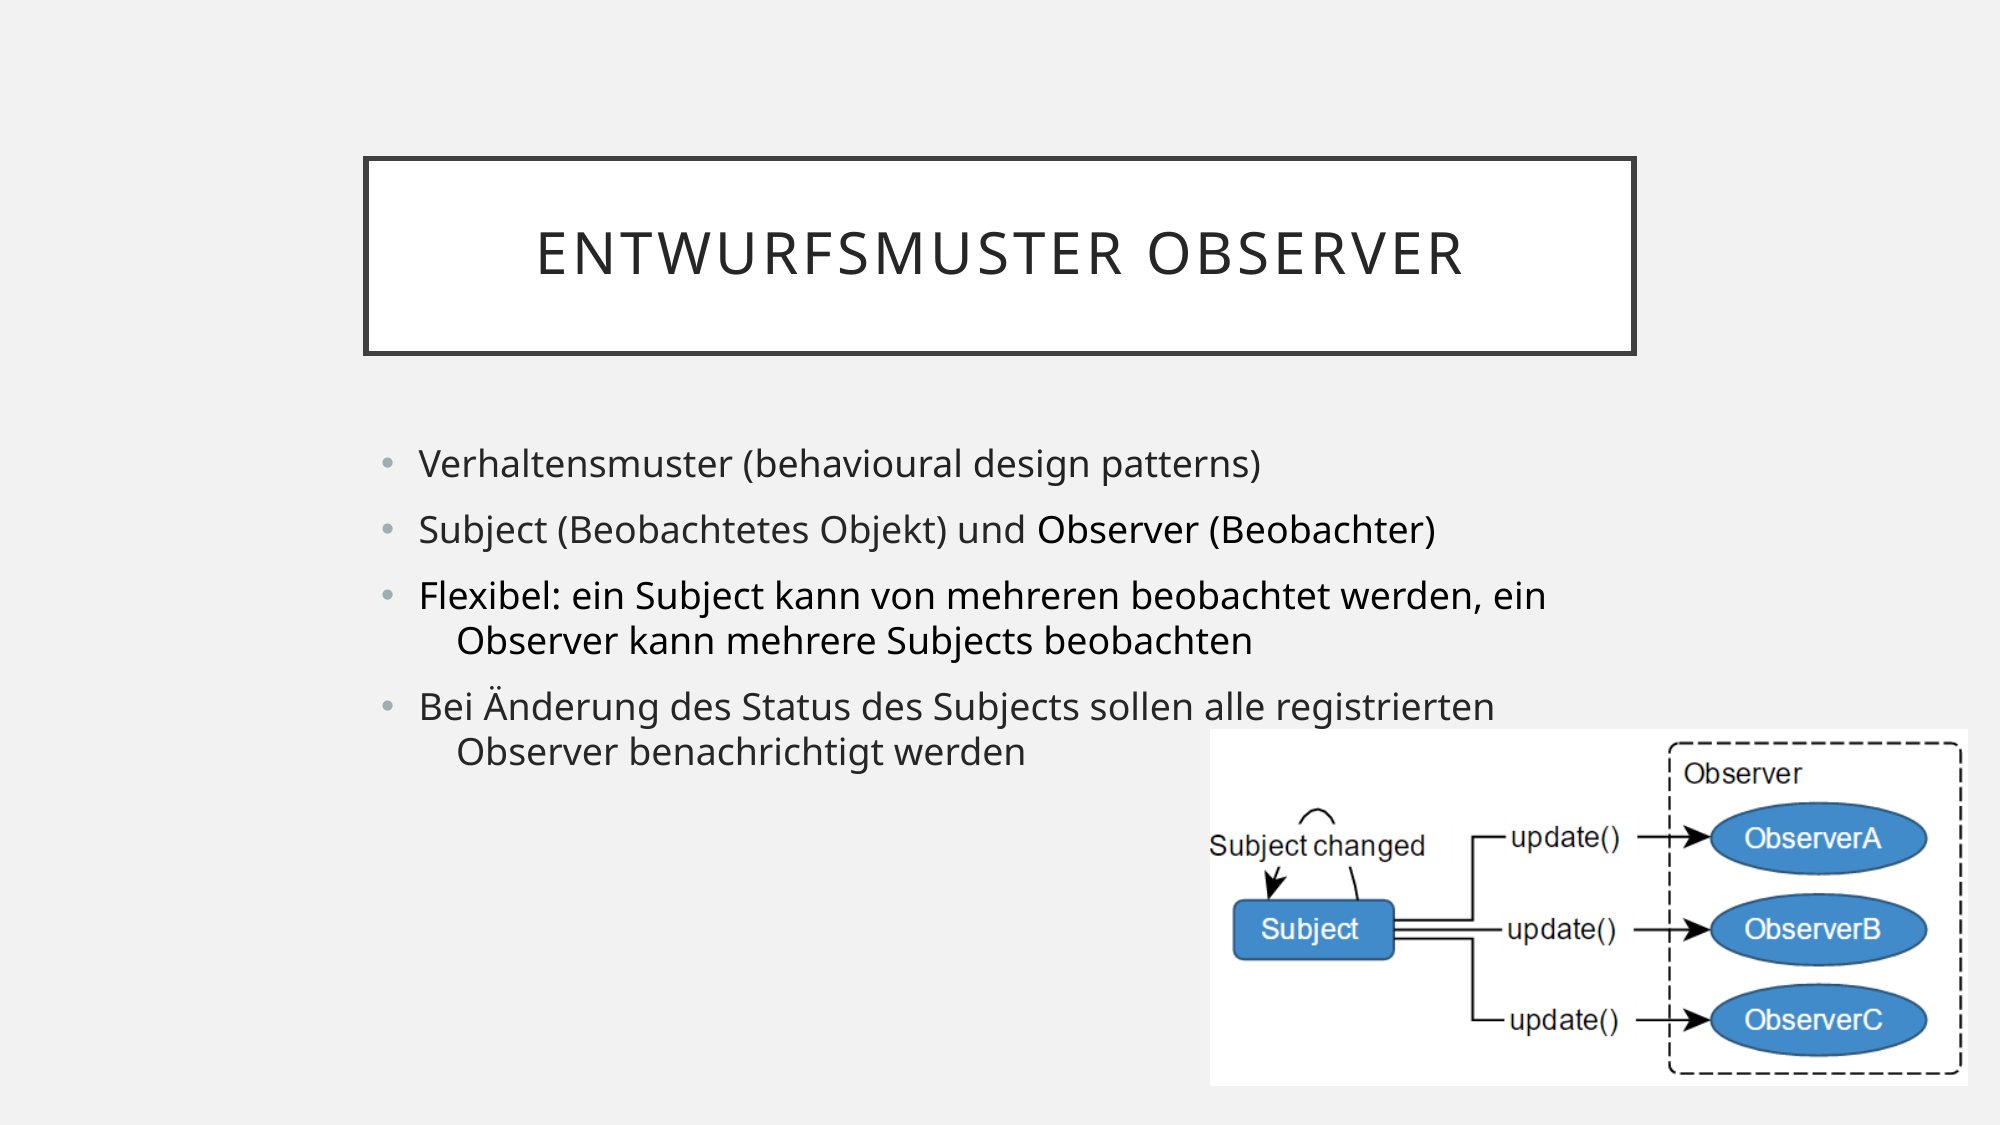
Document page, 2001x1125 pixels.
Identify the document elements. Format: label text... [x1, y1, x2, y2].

list Verhaltensmuster (behavioural design patterns) Subject (Beobachtetes Objekt) und Observer (Beobachter) Flexibel: ein Subject kann von mehreren beobachtet werden, ein Observer kann mehrere Subjects beobachten Bei Änderung des Status des Subjects sollen alle registrierten Observer benachrichtigt werden [366, 432, 1634, 942]
picture [1210, 729, 1968, 1086]
title Entwurfsmuster Observer [366, 158, 1634, 354]
